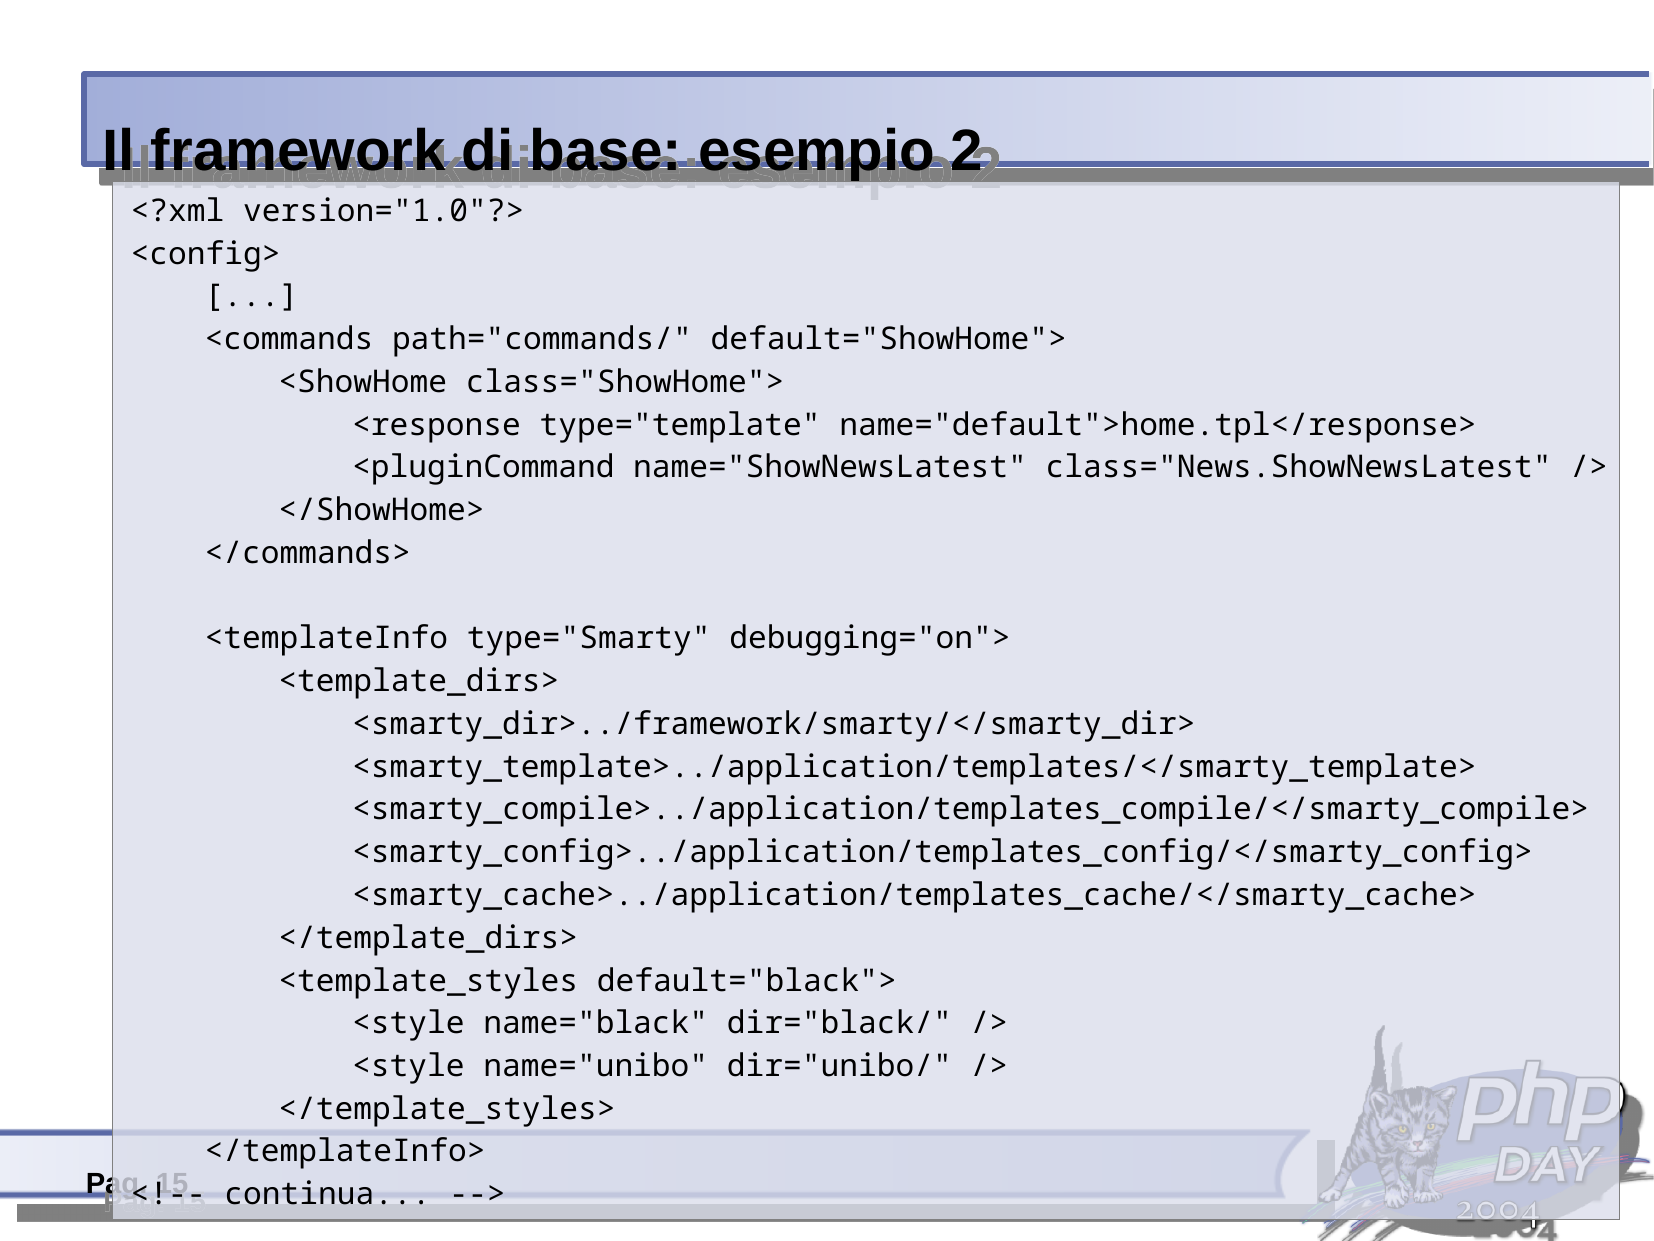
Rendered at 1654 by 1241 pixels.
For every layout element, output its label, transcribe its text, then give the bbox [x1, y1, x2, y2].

text_box <?xml version="1.0"?> <config> [...] <commands path="commands/" default="ShowHome"> <ShowHome class="ShowHome"> <response type="template" name="default">home.tpl</response> <pluginCommand name="ShowNewsLatest" class="News.ShowNewsLatest" /> </ShowHome> </commands> <templateInfo type="Smarty" debugging="on"> <template_dirs> <smarty_dir>../framework/smarty/</smarty_dir> <smarty_template>../application/templates/</smarty_template> <smarty_compile>../application/templates_compile/</smarty_compile> <smarty_config>../application/templates_config/</smarty_config> <smarty_cache>../application/templates_cache/</smarty_cache> </template_dirs> <template_styles default="black"> <style name="black" dir="black/" /> <style name="unibo" dir="unibo/" /> </template_styles> </templateInfo> <!-- continua... --> [112, 181, 1620, 1101]
picture [0, 1123, 112, 1204]
text_box Il framework di base: esempio 2 [102, 85, 1394, 155]
picture [1299, 1025, 1652, 1233]
